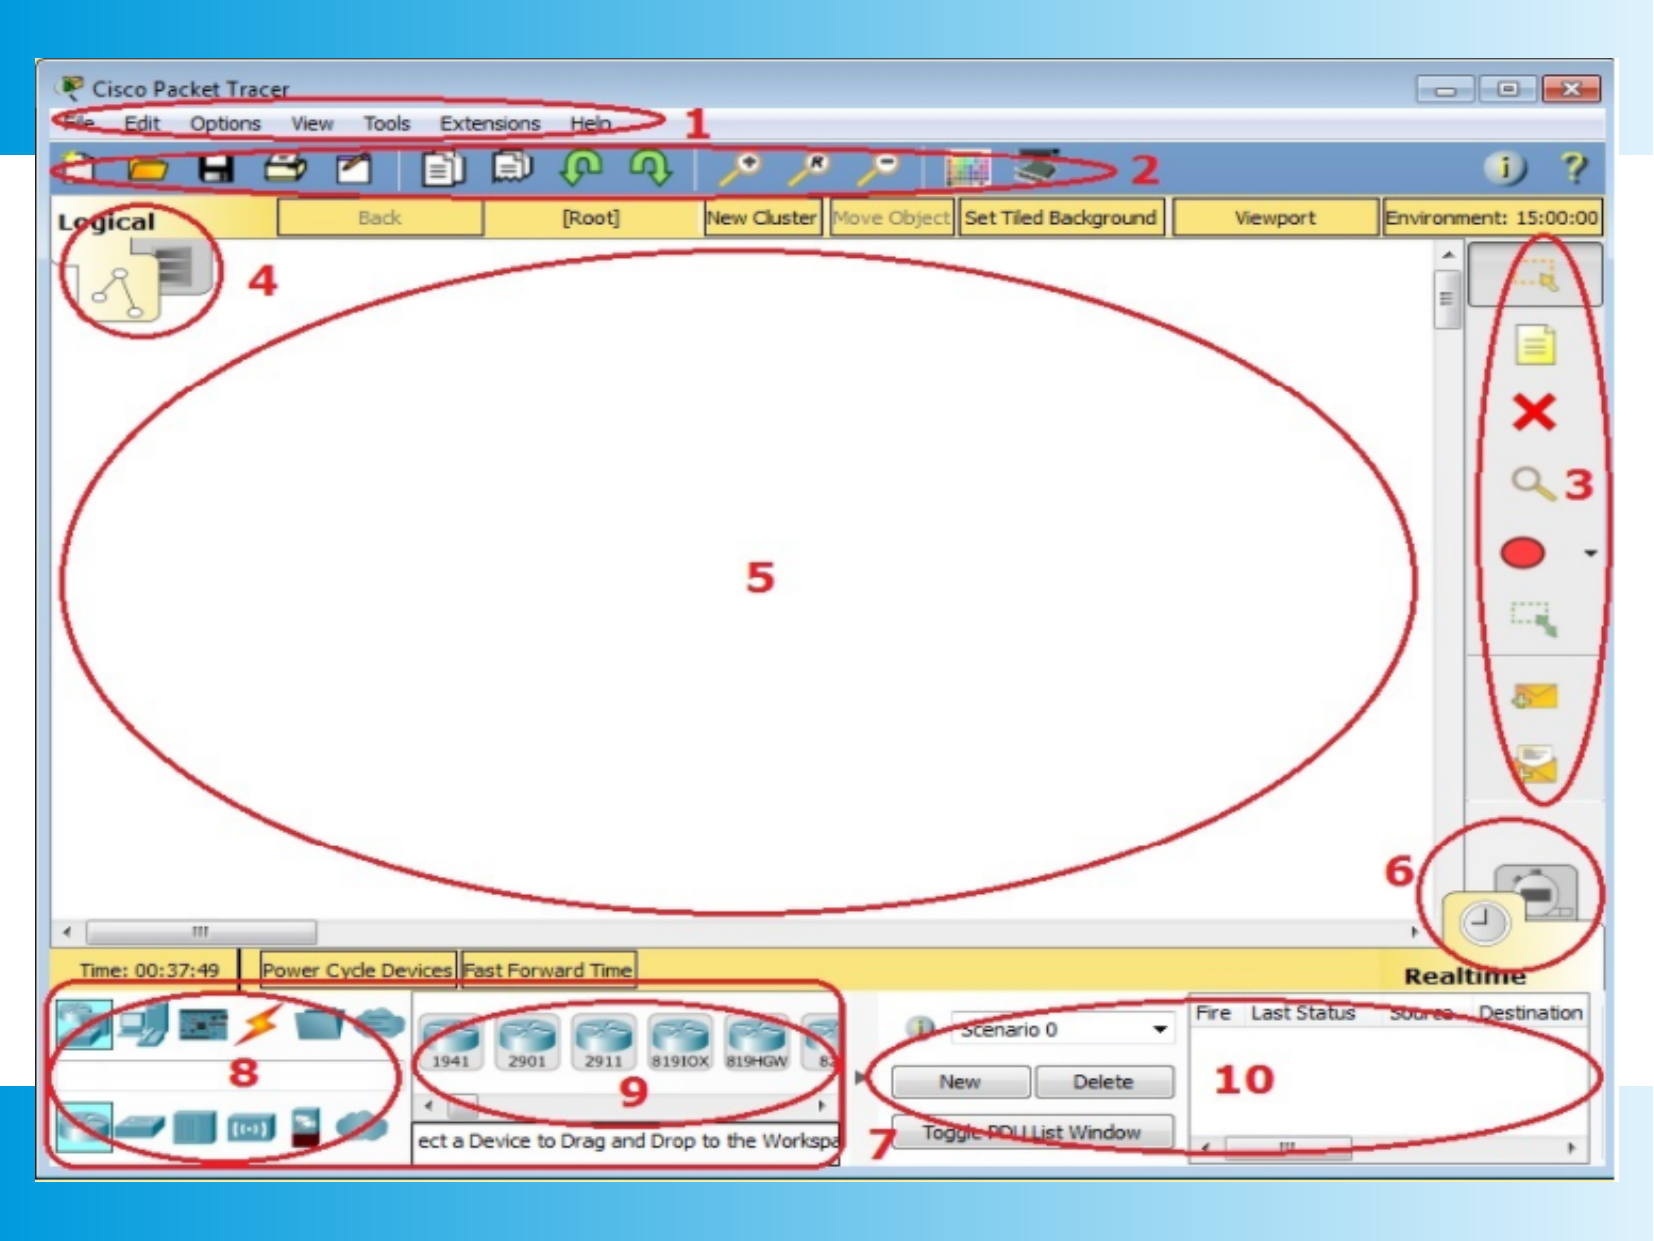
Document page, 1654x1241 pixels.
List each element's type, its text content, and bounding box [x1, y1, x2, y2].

title Menu Bar [82, 49, 1571, 58]
picture [35, 58, 1619, 1241]
